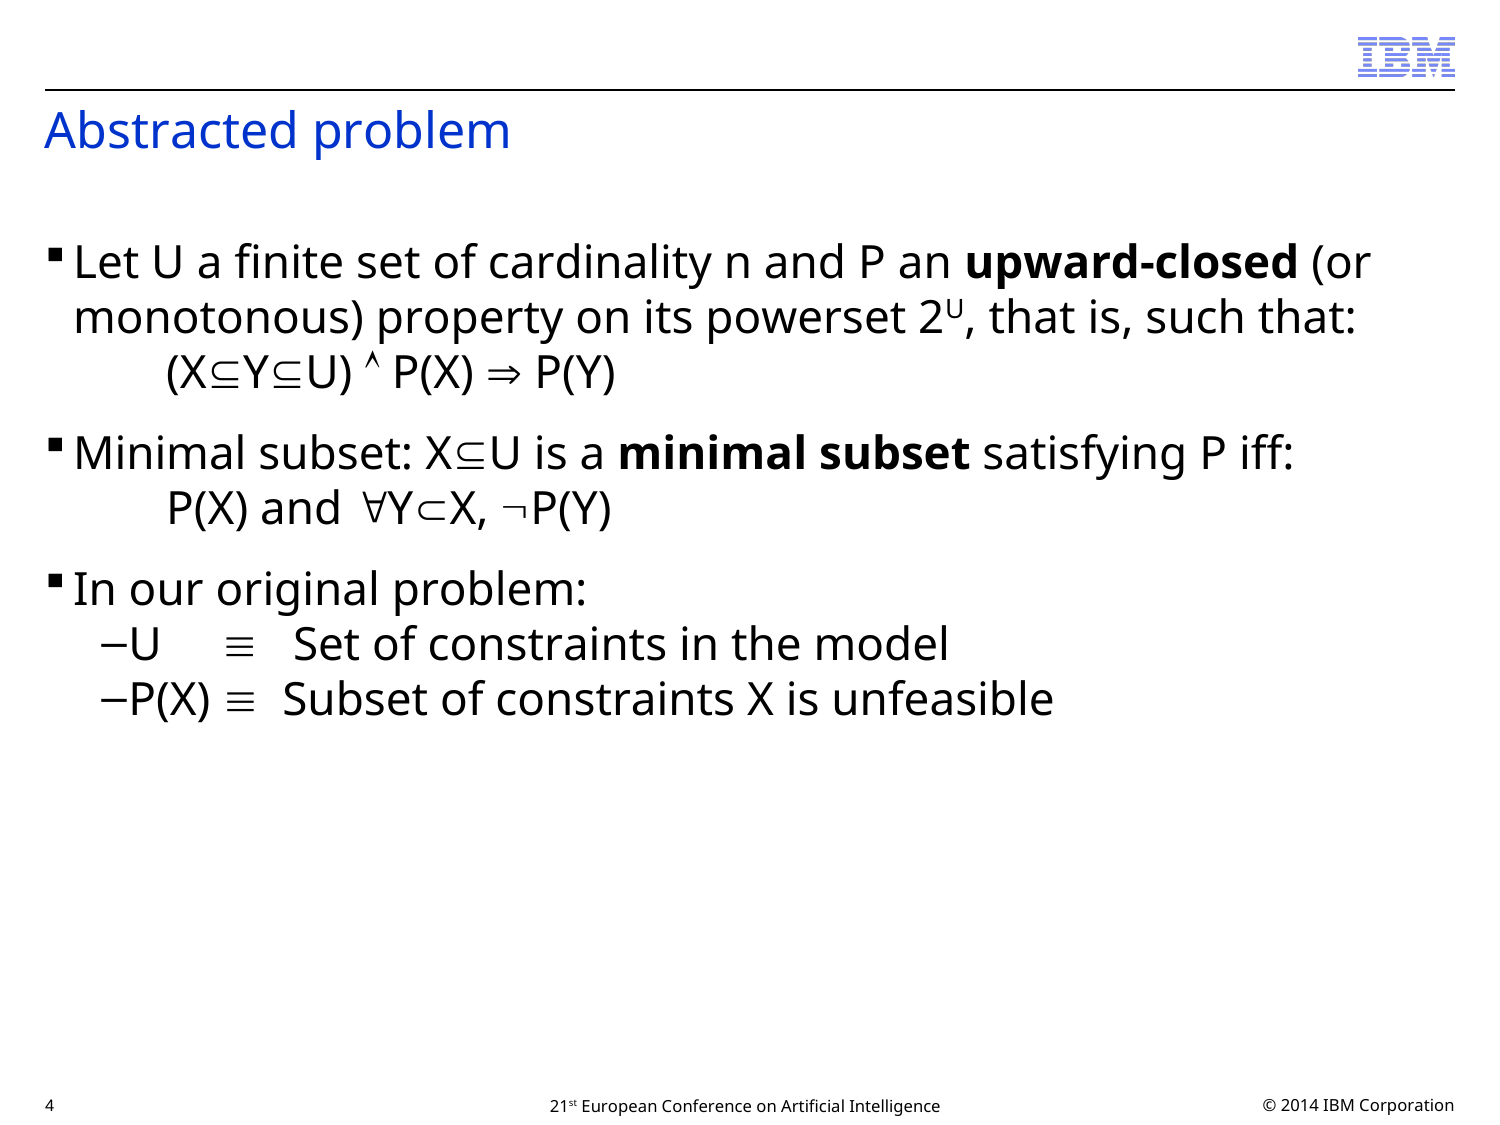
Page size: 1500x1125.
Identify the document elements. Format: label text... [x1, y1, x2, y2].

title Abstracted problem [29, 97, 1500, 203]
list Let U a finite set of cardinality n and P an upward-closed (or monotonous) property on its powerset 2U, that is, such that: (XYU)  P(X)  P(Y) Minimal subset: XU is a minimal subset satisfying P iff: P(X) and YX, P(Y) In our original problem: U  Set of constraints in the model P(X)  Subset of constraints X is unfeasible [29, 224, 1426, 1066]
picture [1358, 37, 1455, 77]
